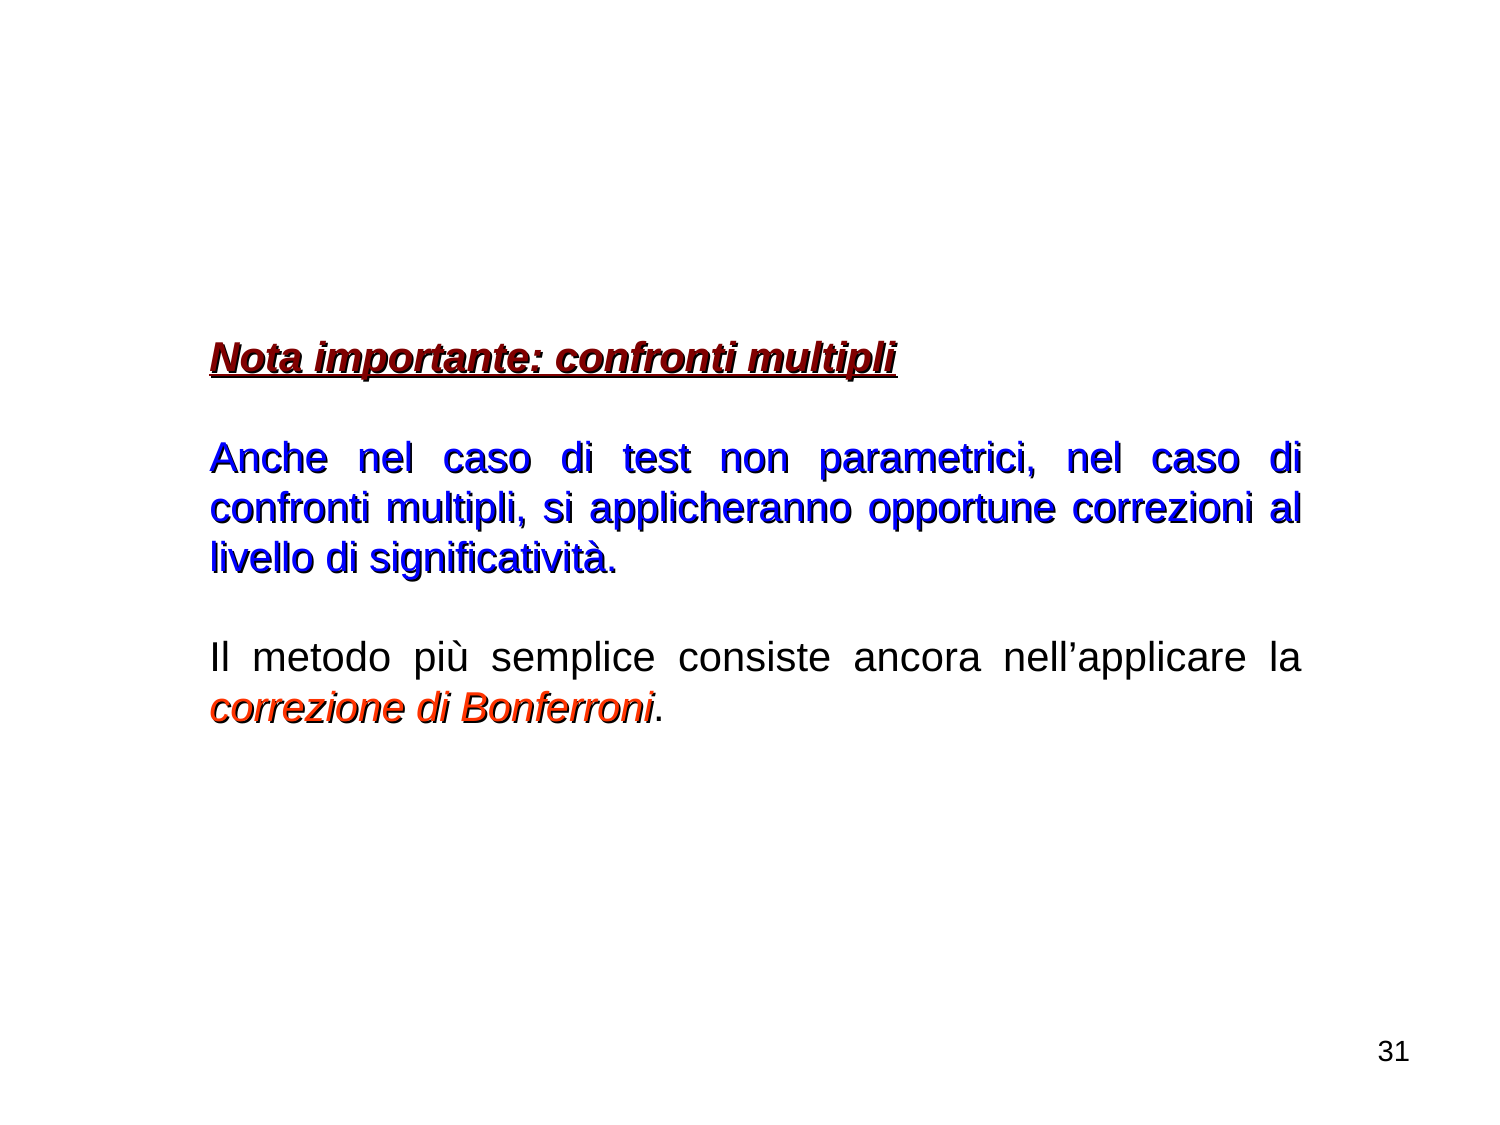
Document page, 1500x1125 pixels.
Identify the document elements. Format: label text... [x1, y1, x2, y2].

text_box <numero> [1074, 1024, 1426, 1103]
text_box Nota importante: confronti multipli Anche nel caso di test non parametrici, nel caso di confronti multipli, si applicheranno opportune correzioni al livello di significatività. Il metodo più semplice consiste ancora nell’applicare la correzione di Bonferroni. [194, 321, 1317, 788]
